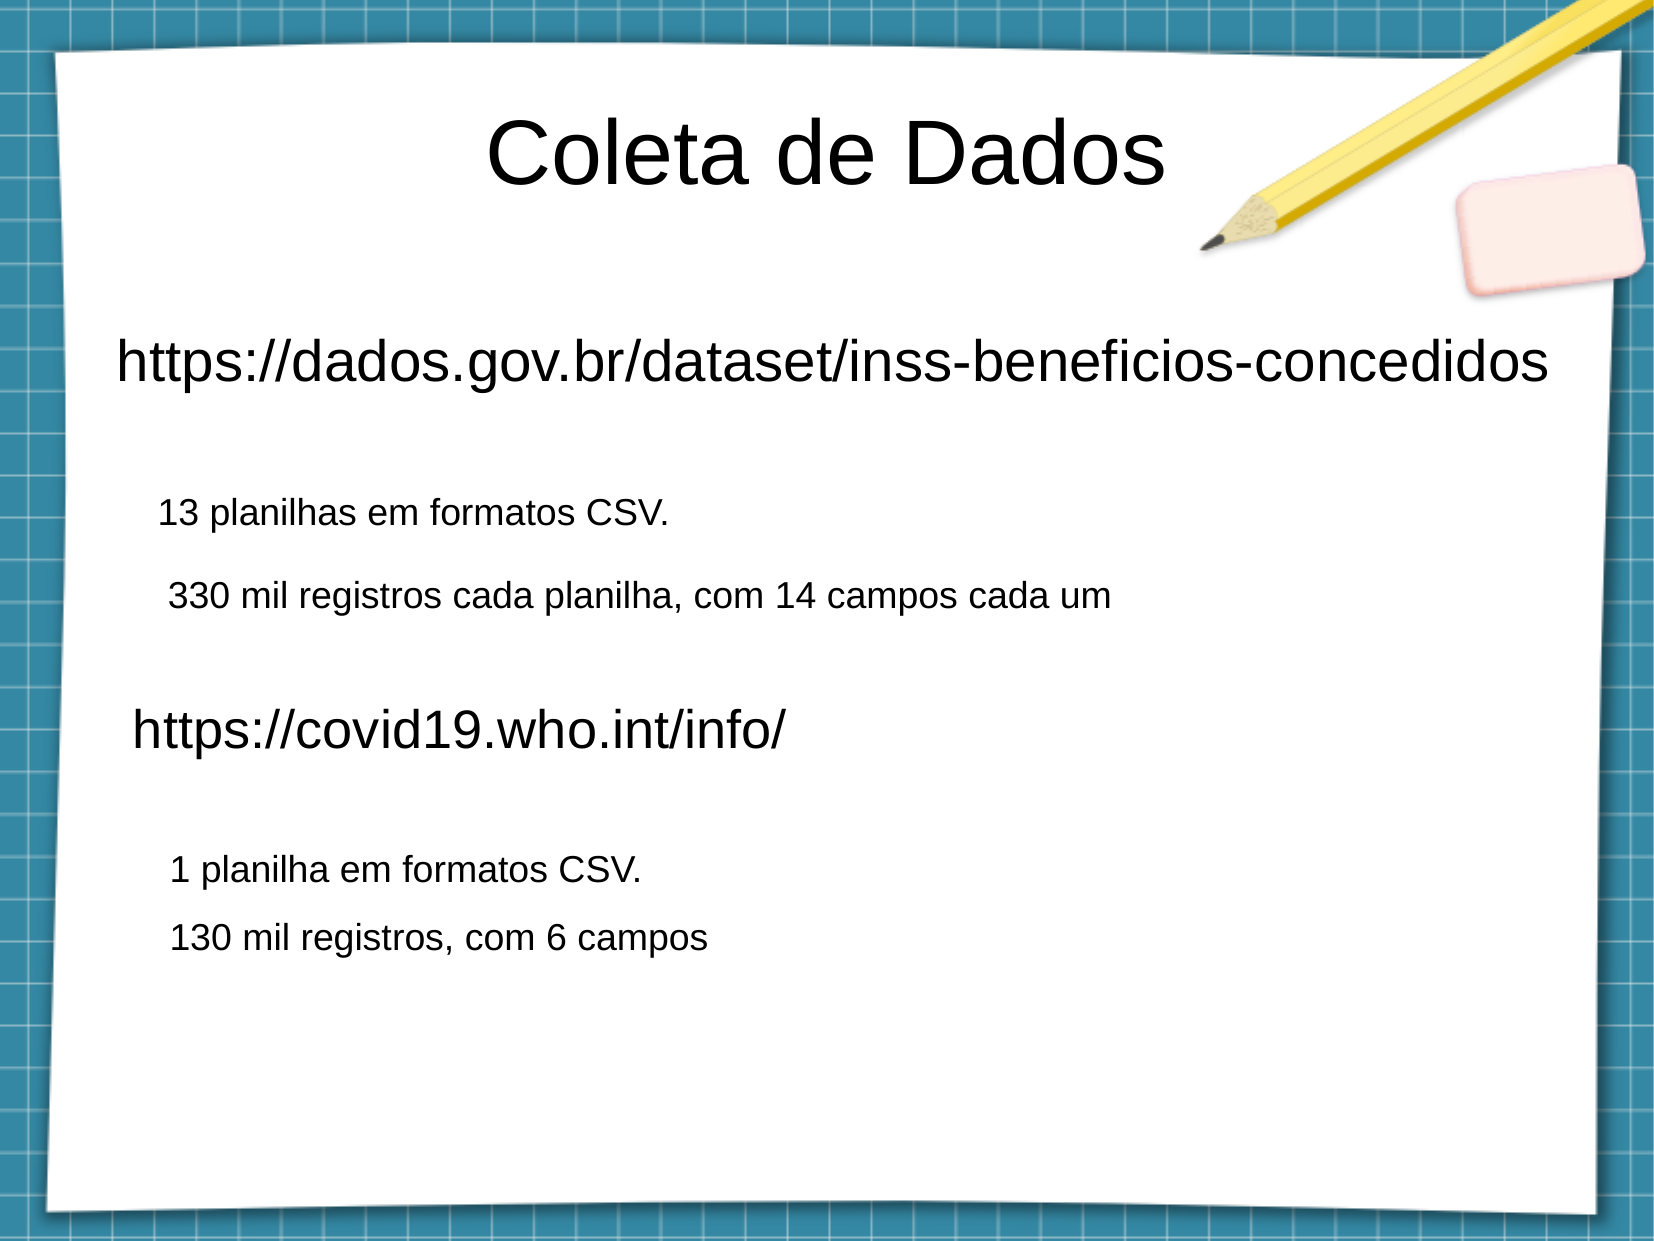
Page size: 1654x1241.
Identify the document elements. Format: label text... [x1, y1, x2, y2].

text_box 130 mil registros, com 6 campos [154, 909, 734, 967]
text_box 1 planilha em formatos CSV. [154, 840, 658, 898]
picture [0, 0, 1654, 1241]
text_box 330 mil registros cada planilha, com 14 campos cada um [153, 566, 1138, 624]
text_box 13 planilhas em formatos CSV. [142, 484, 686, 542]
title Coleta de Dados [82, 49, 1571, 257]
list https://dados.gov.br/dataset/inss-beneficios-concedidos [100, 224, 1654, 567]
text_box https://covid19.who.int/info/ [118, 692, 803, 768]
